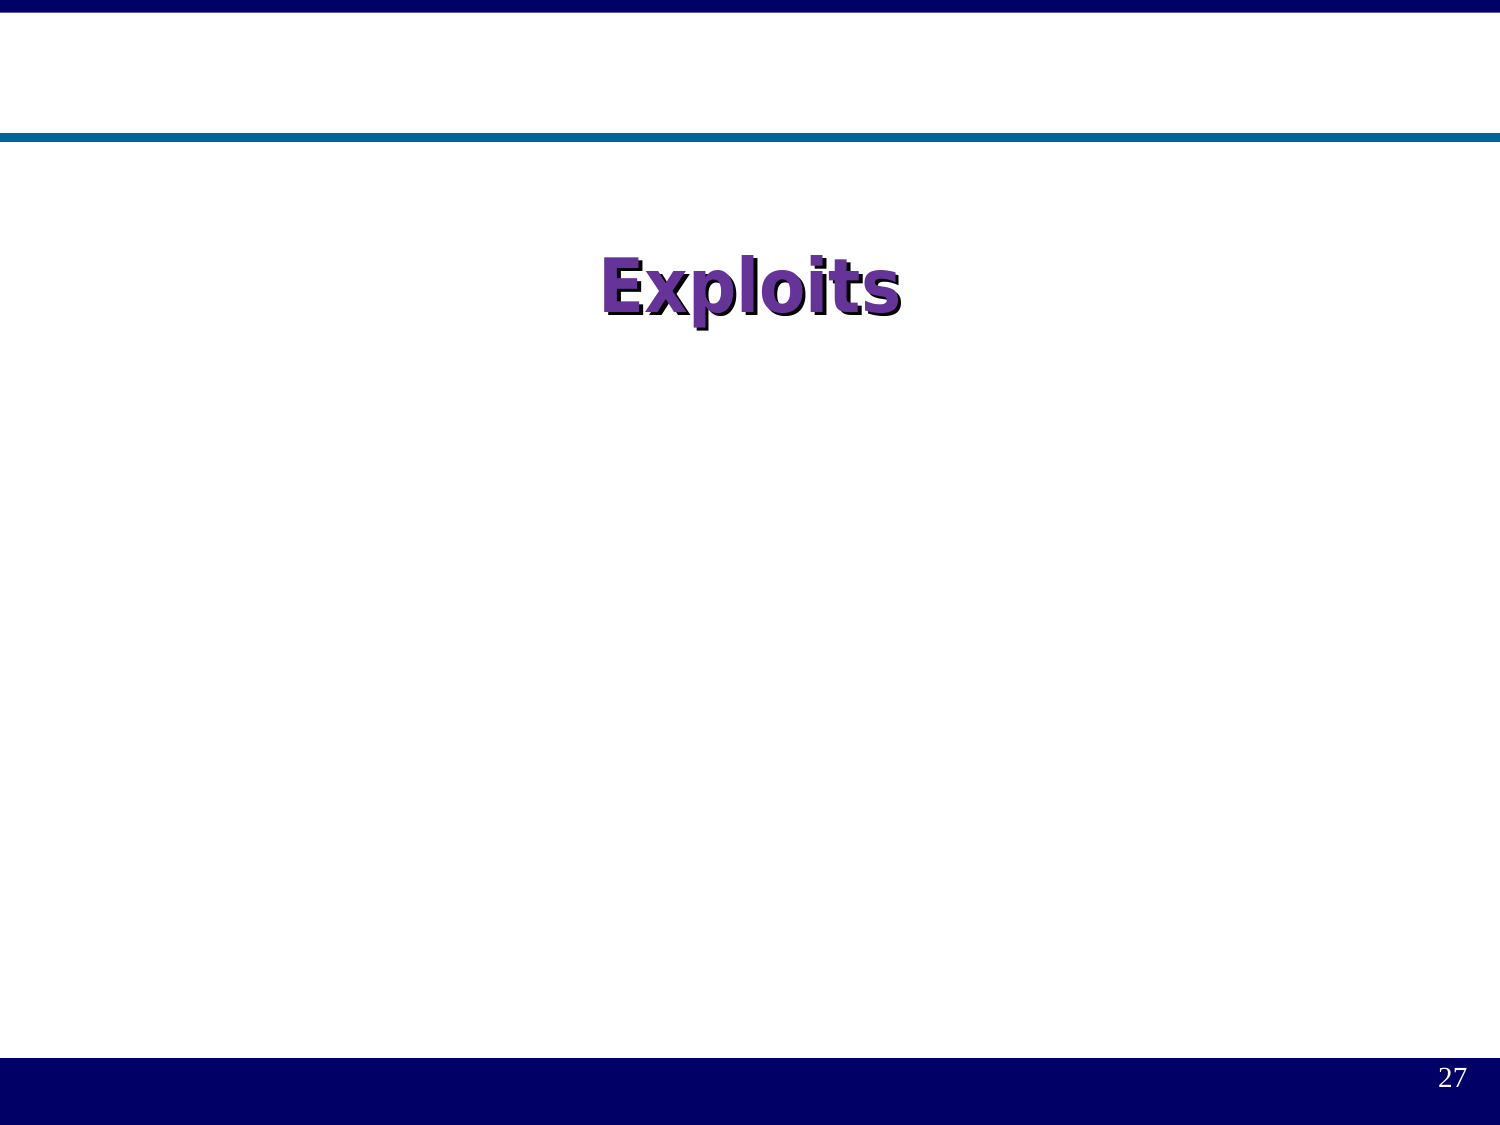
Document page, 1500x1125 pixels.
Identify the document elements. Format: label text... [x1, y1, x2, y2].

subtitle Exploits [30, 0, 1471, 580]
